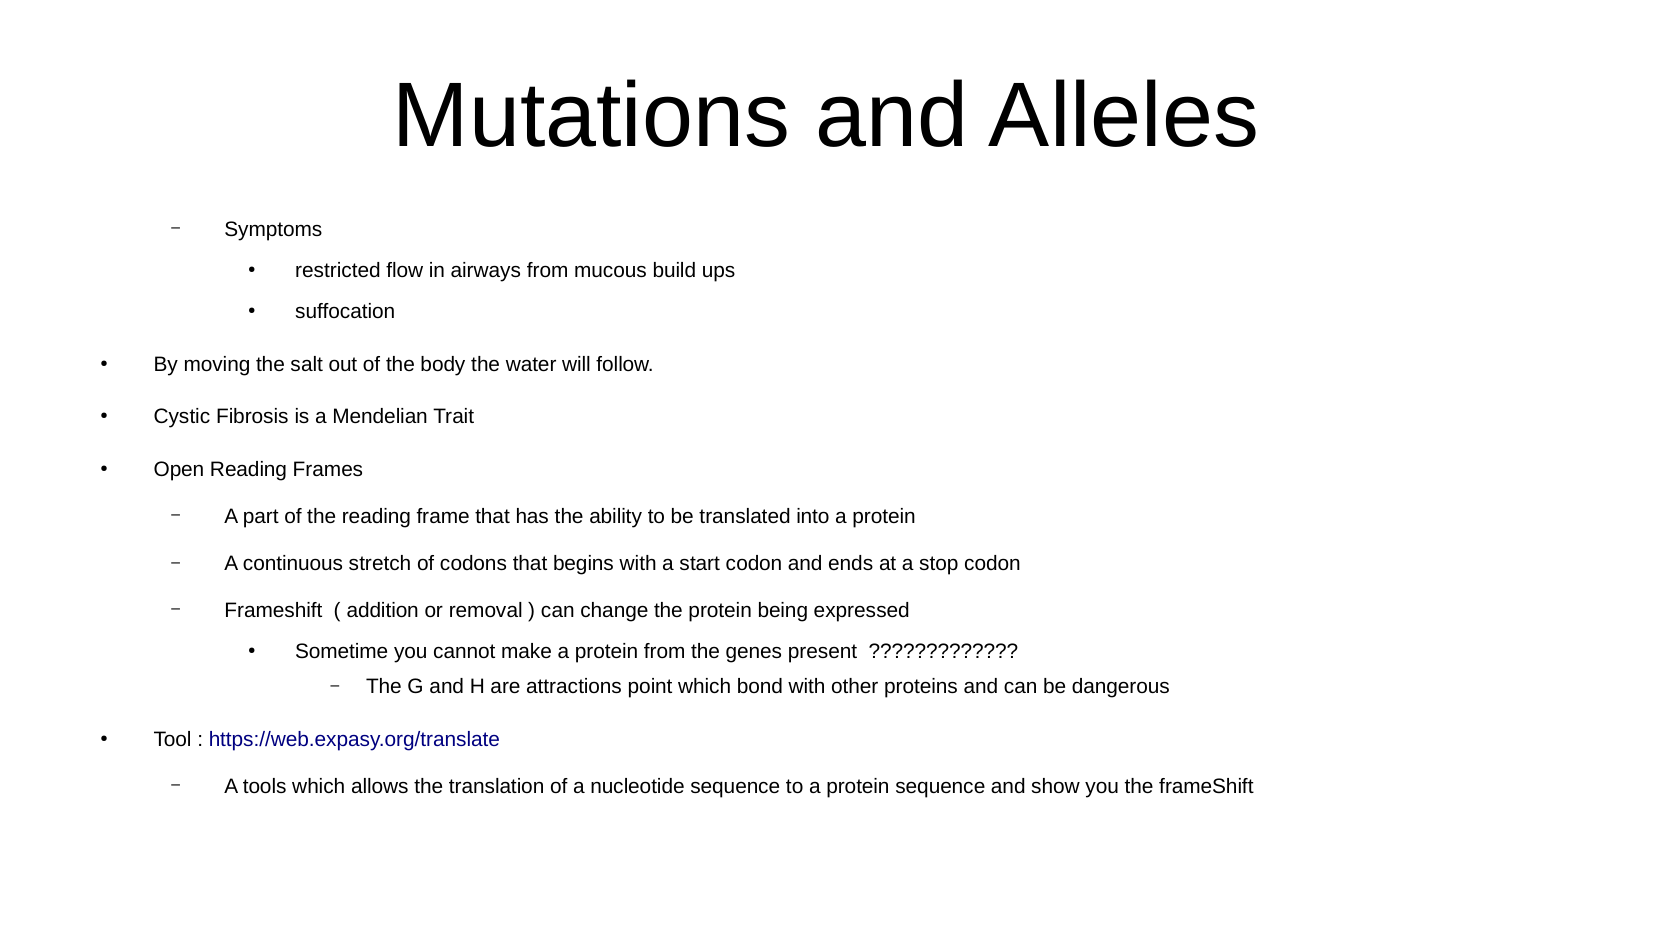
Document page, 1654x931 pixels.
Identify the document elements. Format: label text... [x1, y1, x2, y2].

title Mutations and Alleles [82, 37, 1571, 193]
list Symptoms restricted flow in airways from mucous build ups suffocation By moving the salt out of the body the water will follow. Cystic Fibrosis is a Mendelian Trait Open Reading Frames A part of the reading frame that has the ability to be translated into a protein A continuous stretch of codons that begins with a start codon and ends at a stop codon Frameshift ( addition or removal ) can change the protein being expressed Sometime you cannot make a protein from the genes present ????????????? The G and H are attractions point which bond with other proteins and can be dangerous Tool : https://web.expasy.org/translate A tools which allows the translation of a nucleotide sequence to a protein sequence and show you the frameShift [82, 217, 1636, 901]
